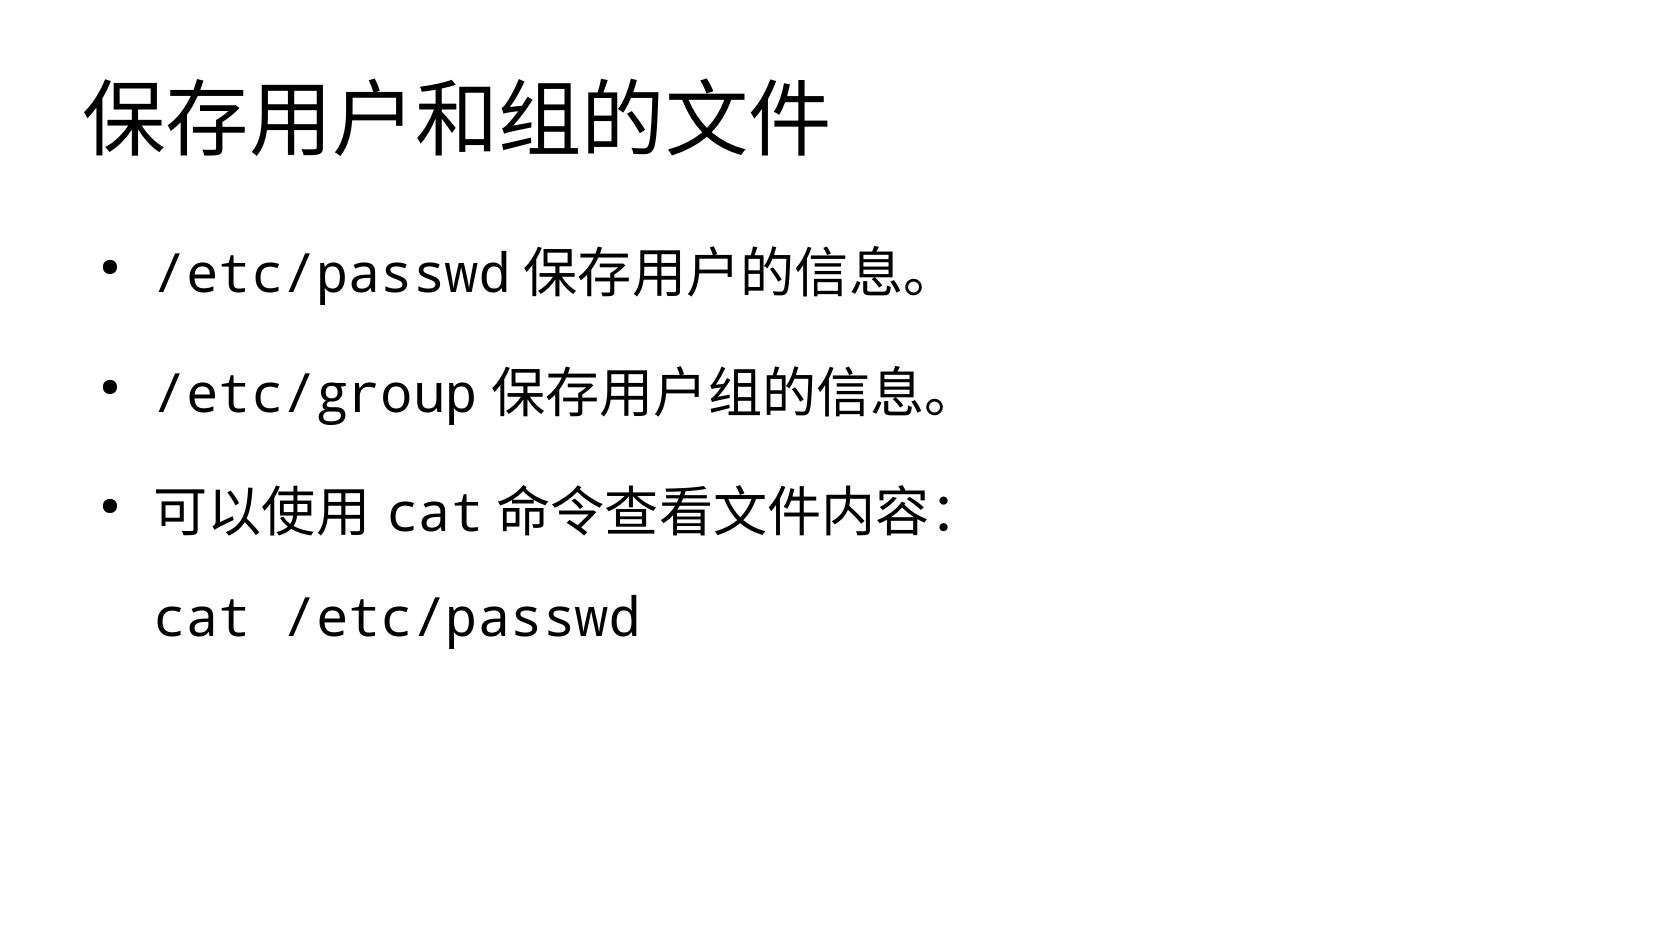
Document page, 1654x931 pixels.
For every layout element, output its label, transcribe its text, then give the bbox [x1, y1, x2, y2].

title 保存用户和组的文件 [82, 37, 1571, 189]
list /etc/passwd保存用户的信息。 /etc/group保存用户组的信息。 可以使用cat命令查看文件内容： cat /etc/passwd [82, 217, 1571, 758]
